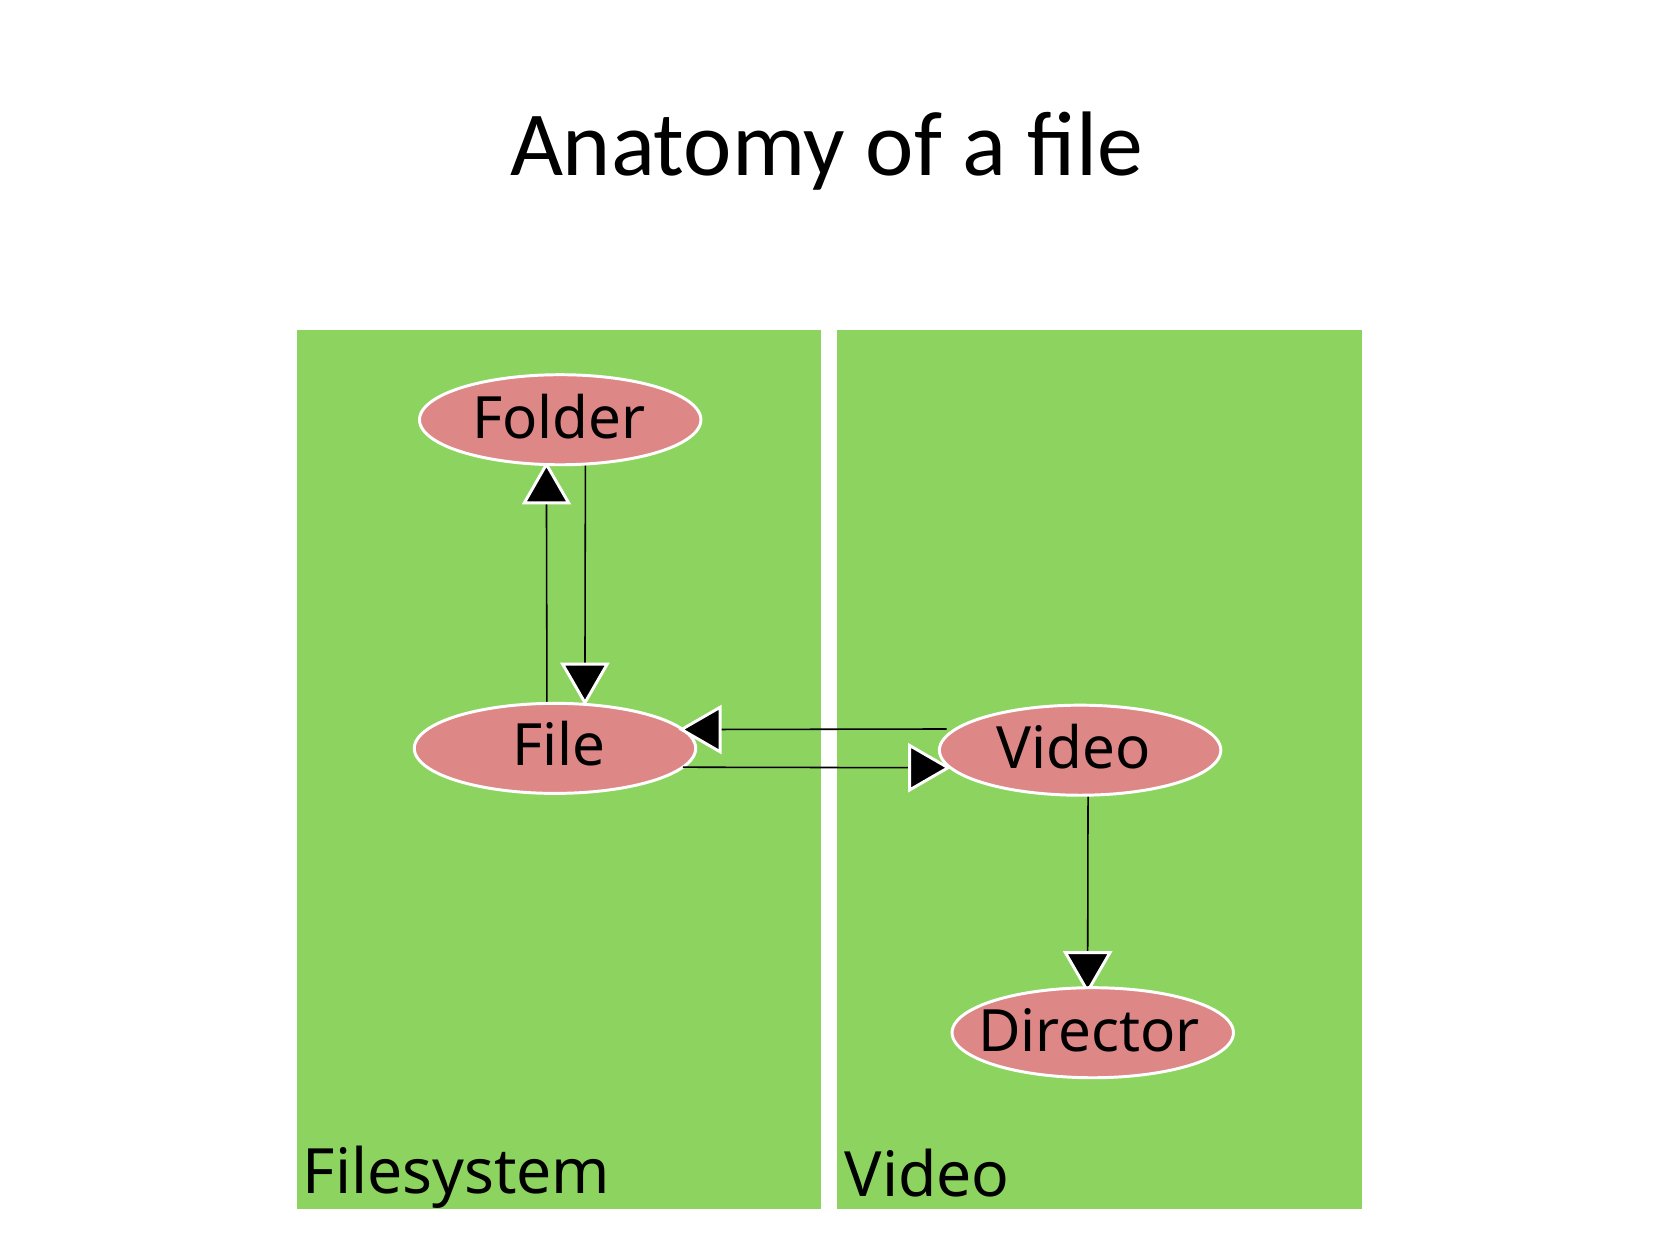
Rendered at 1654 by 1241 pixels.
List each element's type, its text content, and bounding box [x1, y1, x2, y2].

title Anatomy of a file [82, 49, 1571, 257]
picture [293, 327, 1365, 1213]
